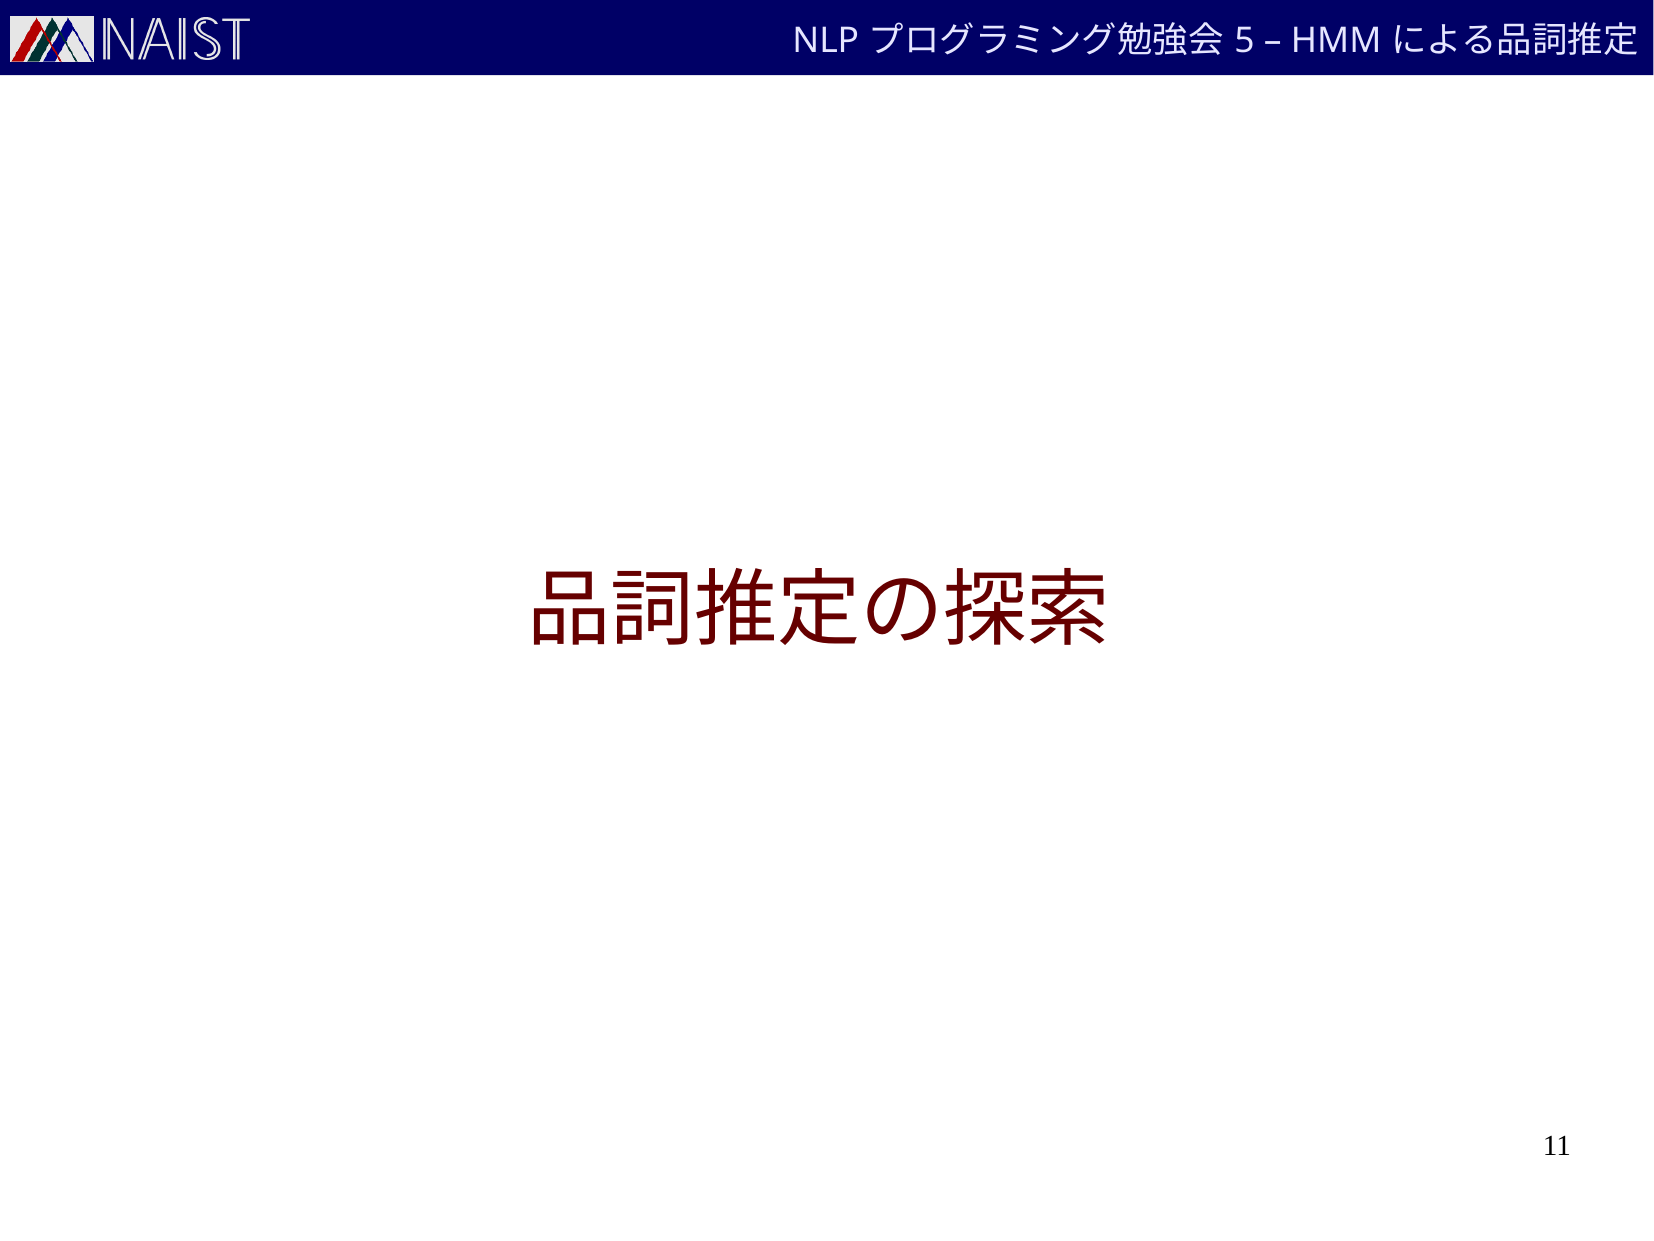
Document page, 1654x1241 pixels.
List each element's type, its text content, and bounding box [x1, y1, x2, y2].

picture [102, 17, 251, 60]
title 品詞推定の探索 [75, 506, 1564, 698]
picture [10, 16, 94, 62]
